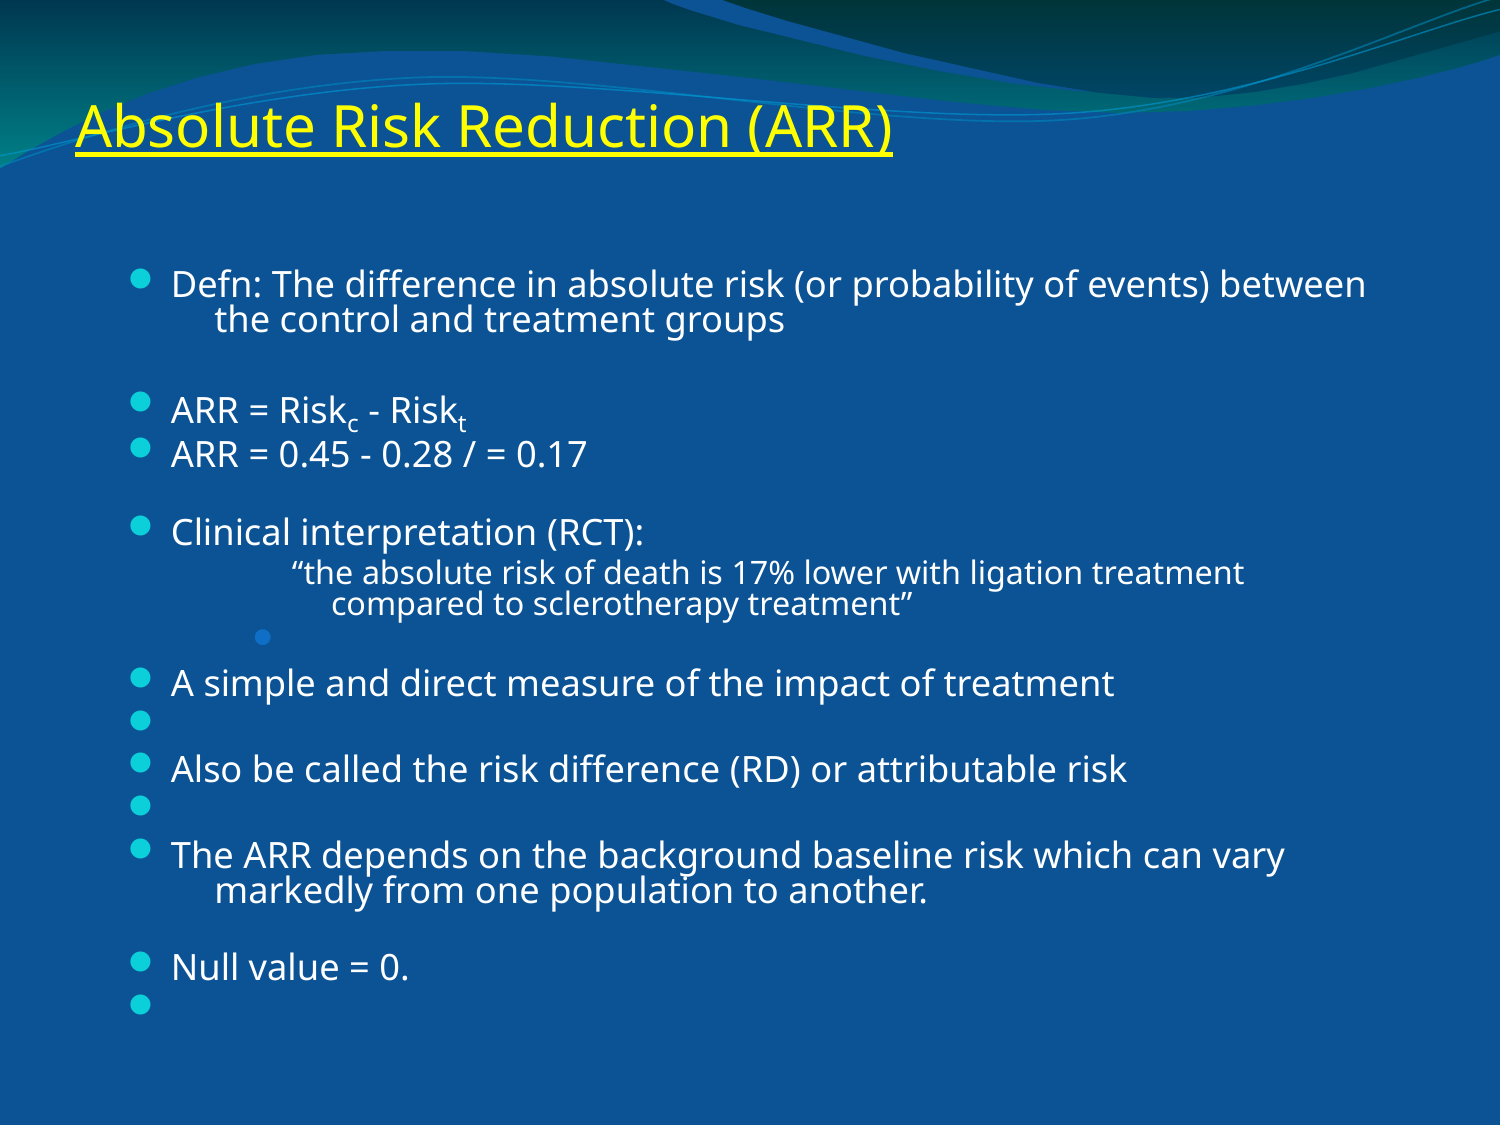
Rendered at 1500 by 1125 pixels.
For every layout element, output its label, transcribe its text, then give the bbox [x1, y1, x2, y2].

list Defn: The difference in absolute risk (or probability of events) between the control and treatment groups ARR = Riskc - Riskt ARR = 0.45 - 0.28 / = 0.17 Clinical interpretation (RCT): “the absolute risk of death is 17% lower with ligation treatment compared to sclerotherapy treatment” A simple and direct measure of the impact of treatment Also be called the risk difference (RD) or attributable risk The ARR depends on the background baseline risk which can vary markedly from one population to another. Null value = 0. [112, 262, 1388, 1000]
title Absolute Risk Reduction (ARR) [75, 50, 1426, 160]
